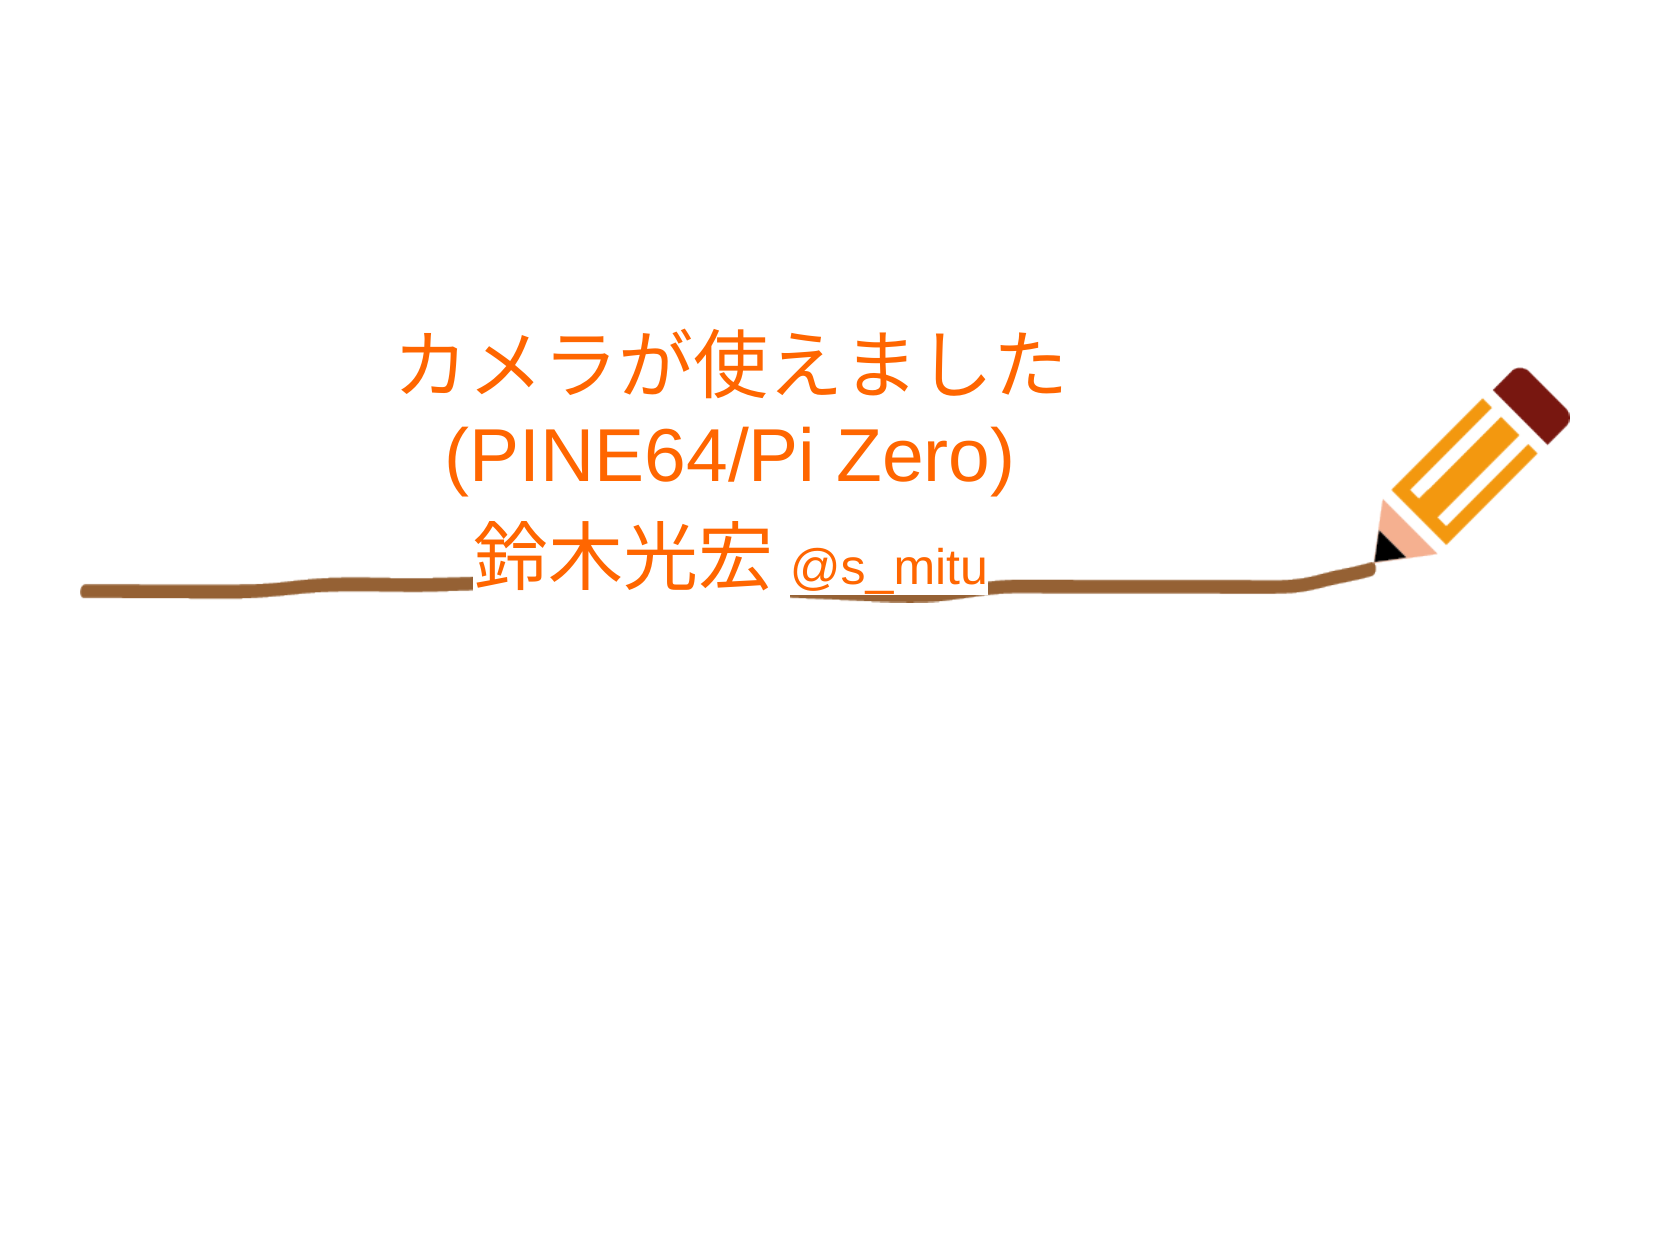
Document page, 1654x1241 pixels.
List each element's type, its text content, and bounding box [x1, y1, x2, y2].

picture [790, 367, 1570, 603]
picture [80, 367, 473, 603]
title カメラが使えました (PINE64/Pi Zero) 鈴木光宏 @s_mitu [82, 337, 1379, 574]
